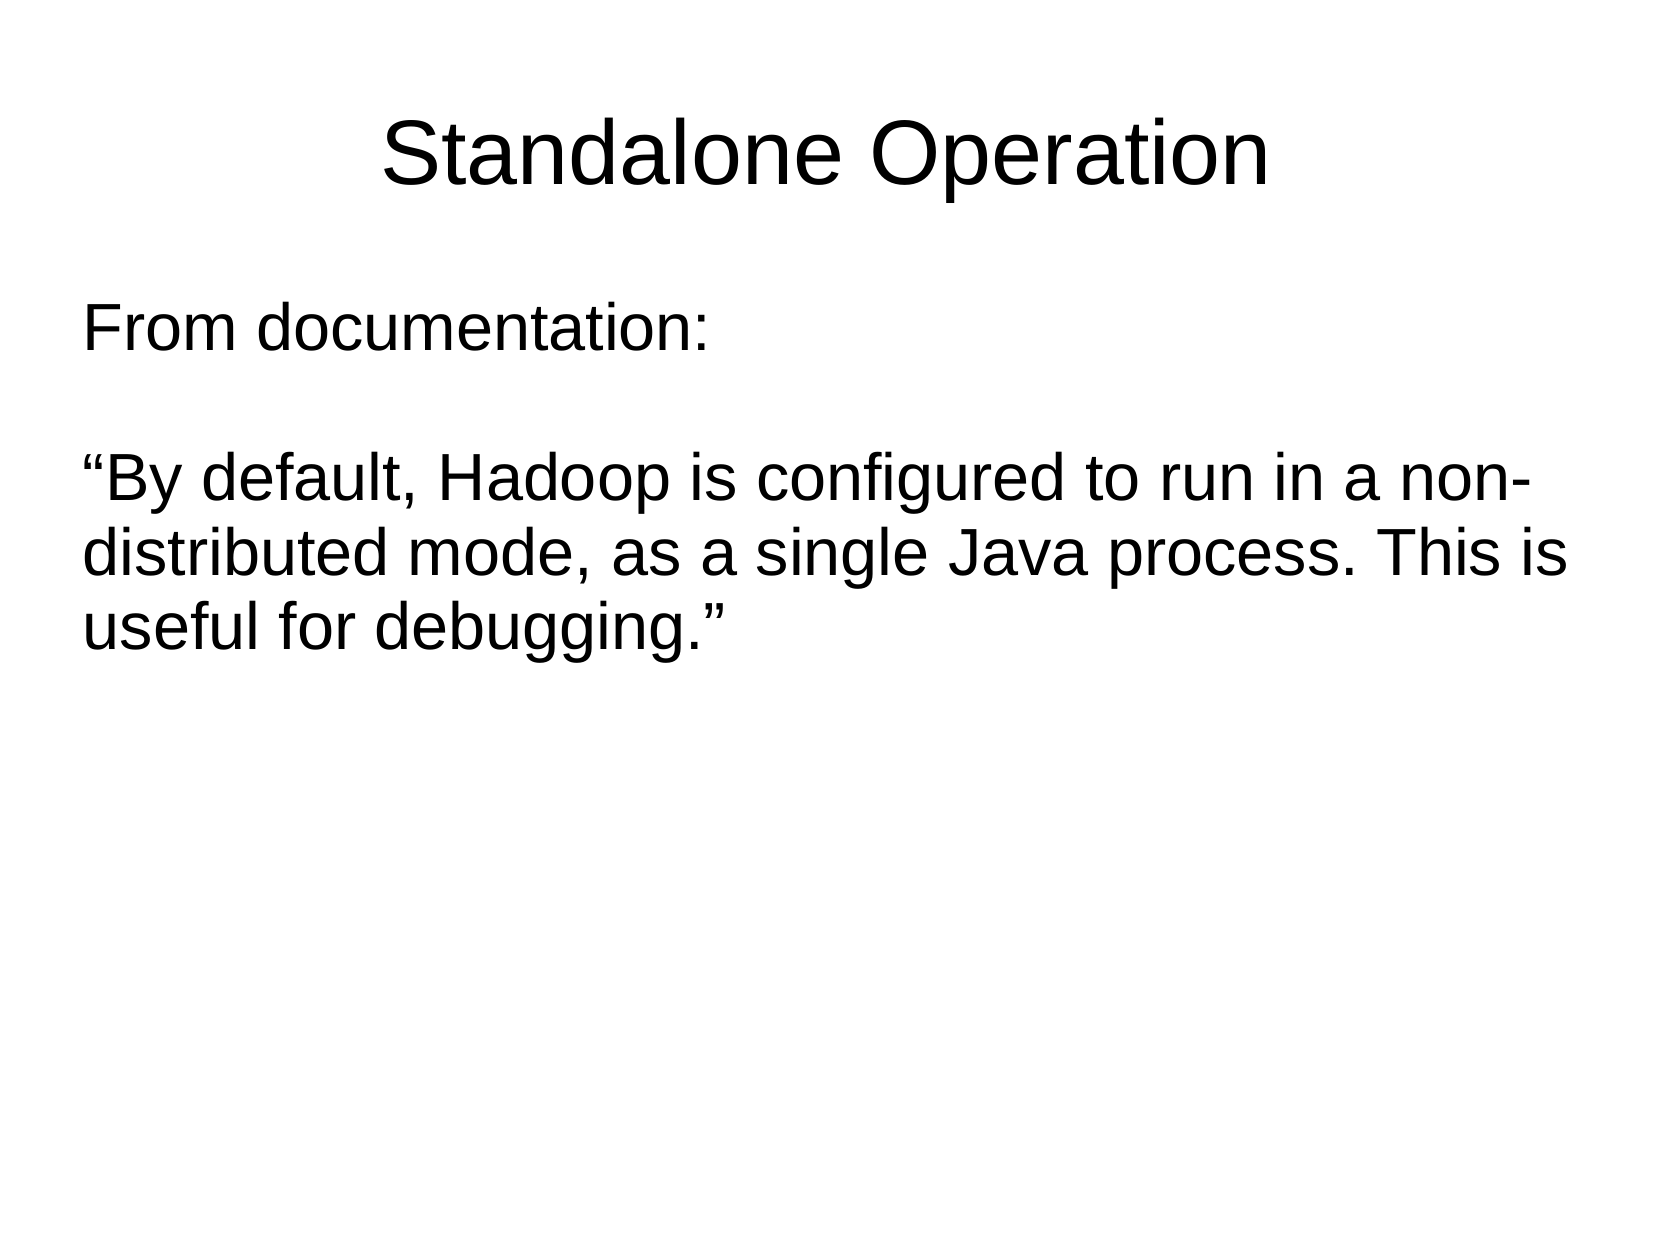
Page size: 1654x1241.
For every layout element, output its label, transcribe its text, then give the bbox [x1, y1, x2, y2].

title Standalone Operation [82, 49, 1571, 257]
subtitle From documentation: “By default, Hadoop is configured to run in a non-distributed mode, as a single Java process. This is useful for debugging.” [82, 290, 1571, 1010]
